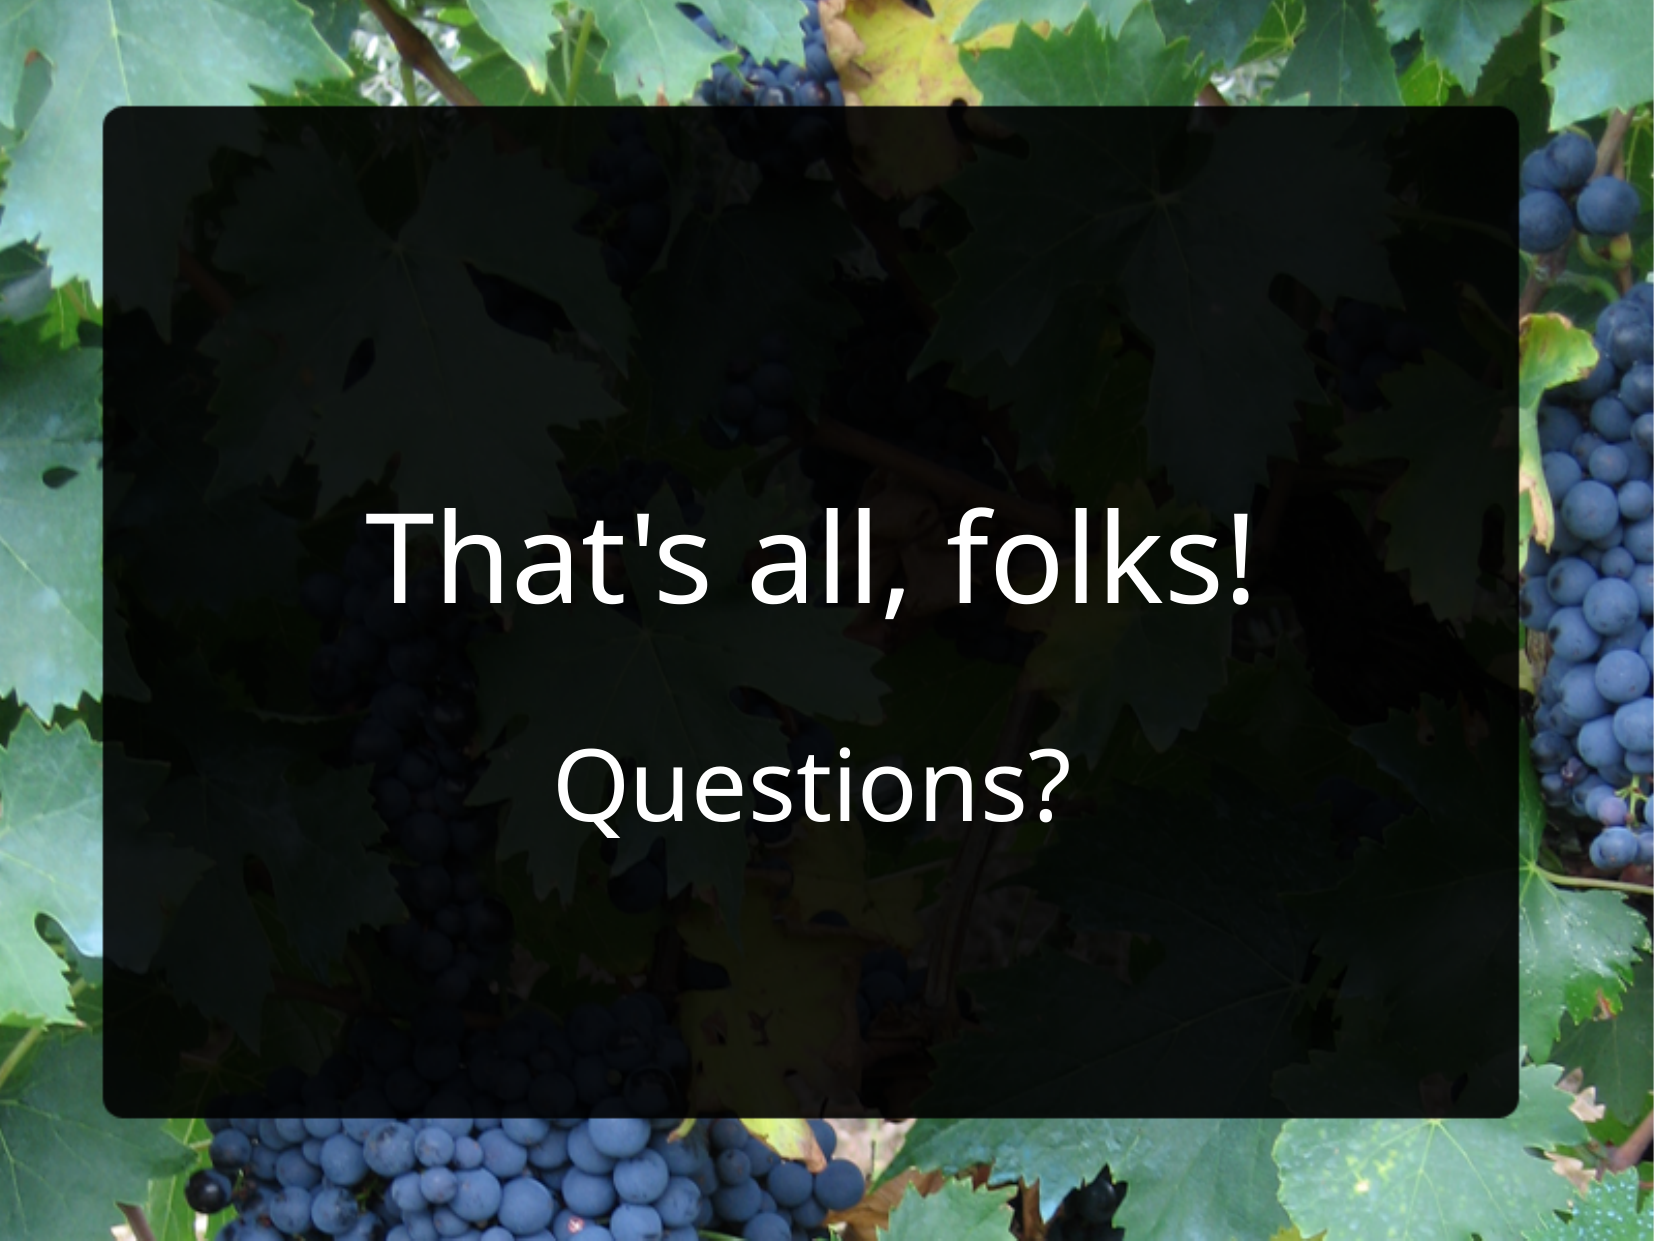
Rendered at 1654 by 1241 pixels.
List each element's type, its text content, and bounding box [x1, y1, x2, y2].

subtitle That's all, folks! Questions? [118, 125, 1506, 1195]
picture [0, 0, 1654, 1241]
